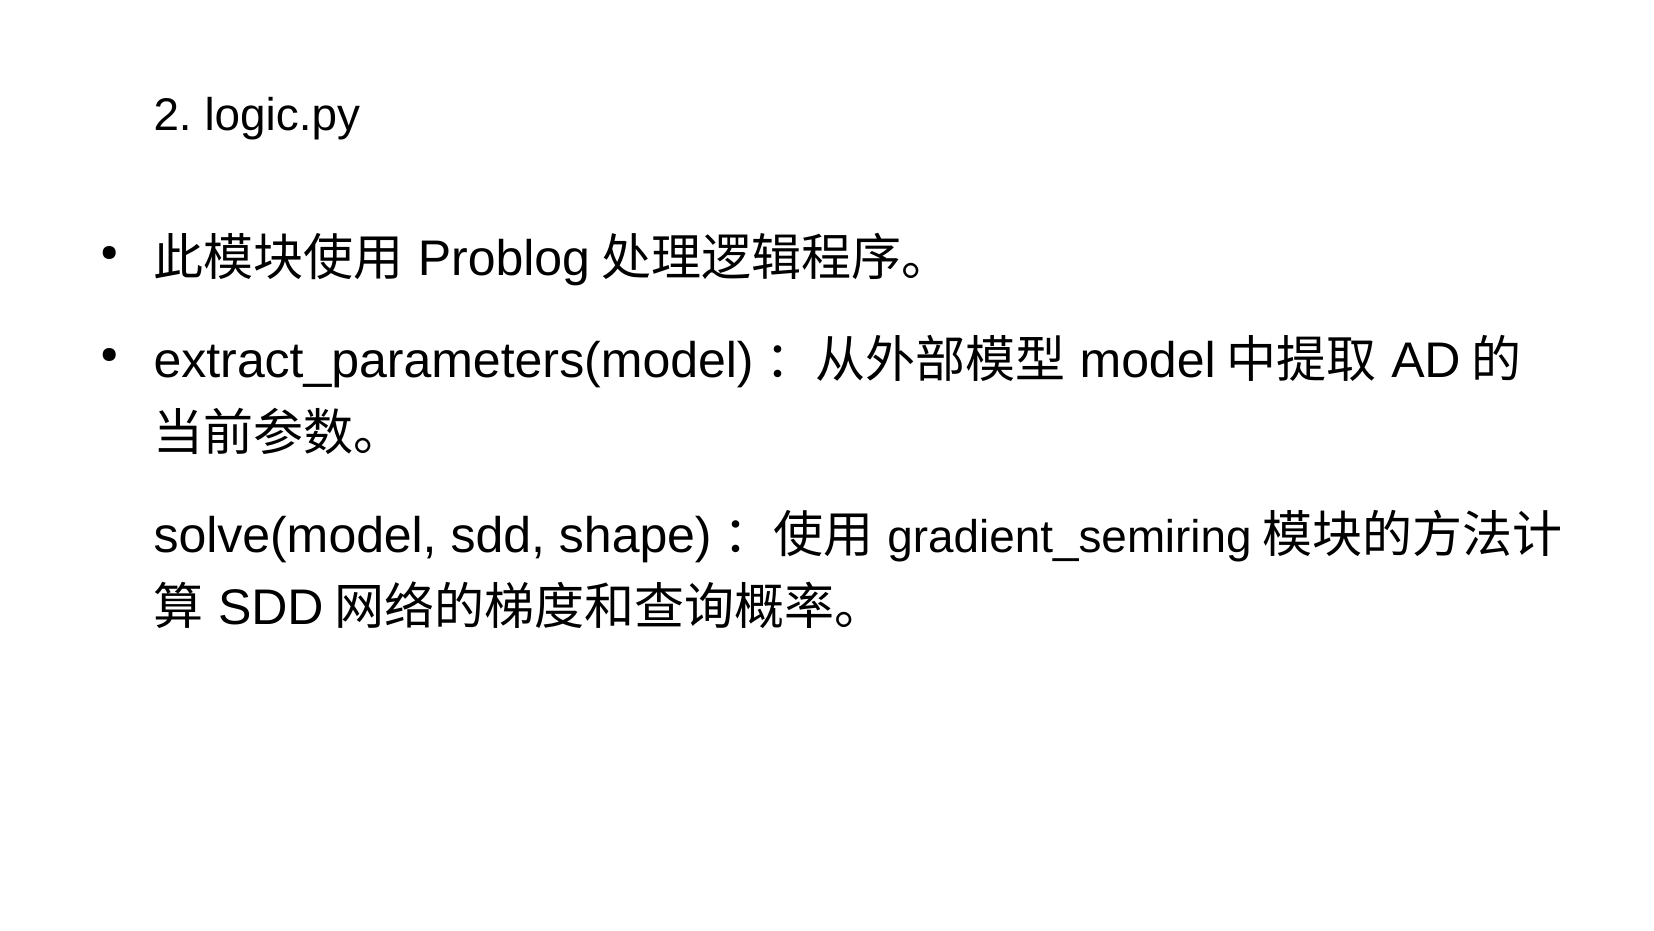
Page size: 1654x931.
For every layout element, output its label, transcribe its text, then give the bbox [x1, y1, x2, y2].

title 2. logic.py [82, 37, 1571, 193]
list 此模块使用Problog处理逻辑程序。 extract_parameters(model)：从外部模型model中提取AD的当前参数。 solve(model, sdd, shape)：使用gradient_semiring模块的方法计算SDD网络的梯度和查询概率。 [82, 217, 1571, 758]
